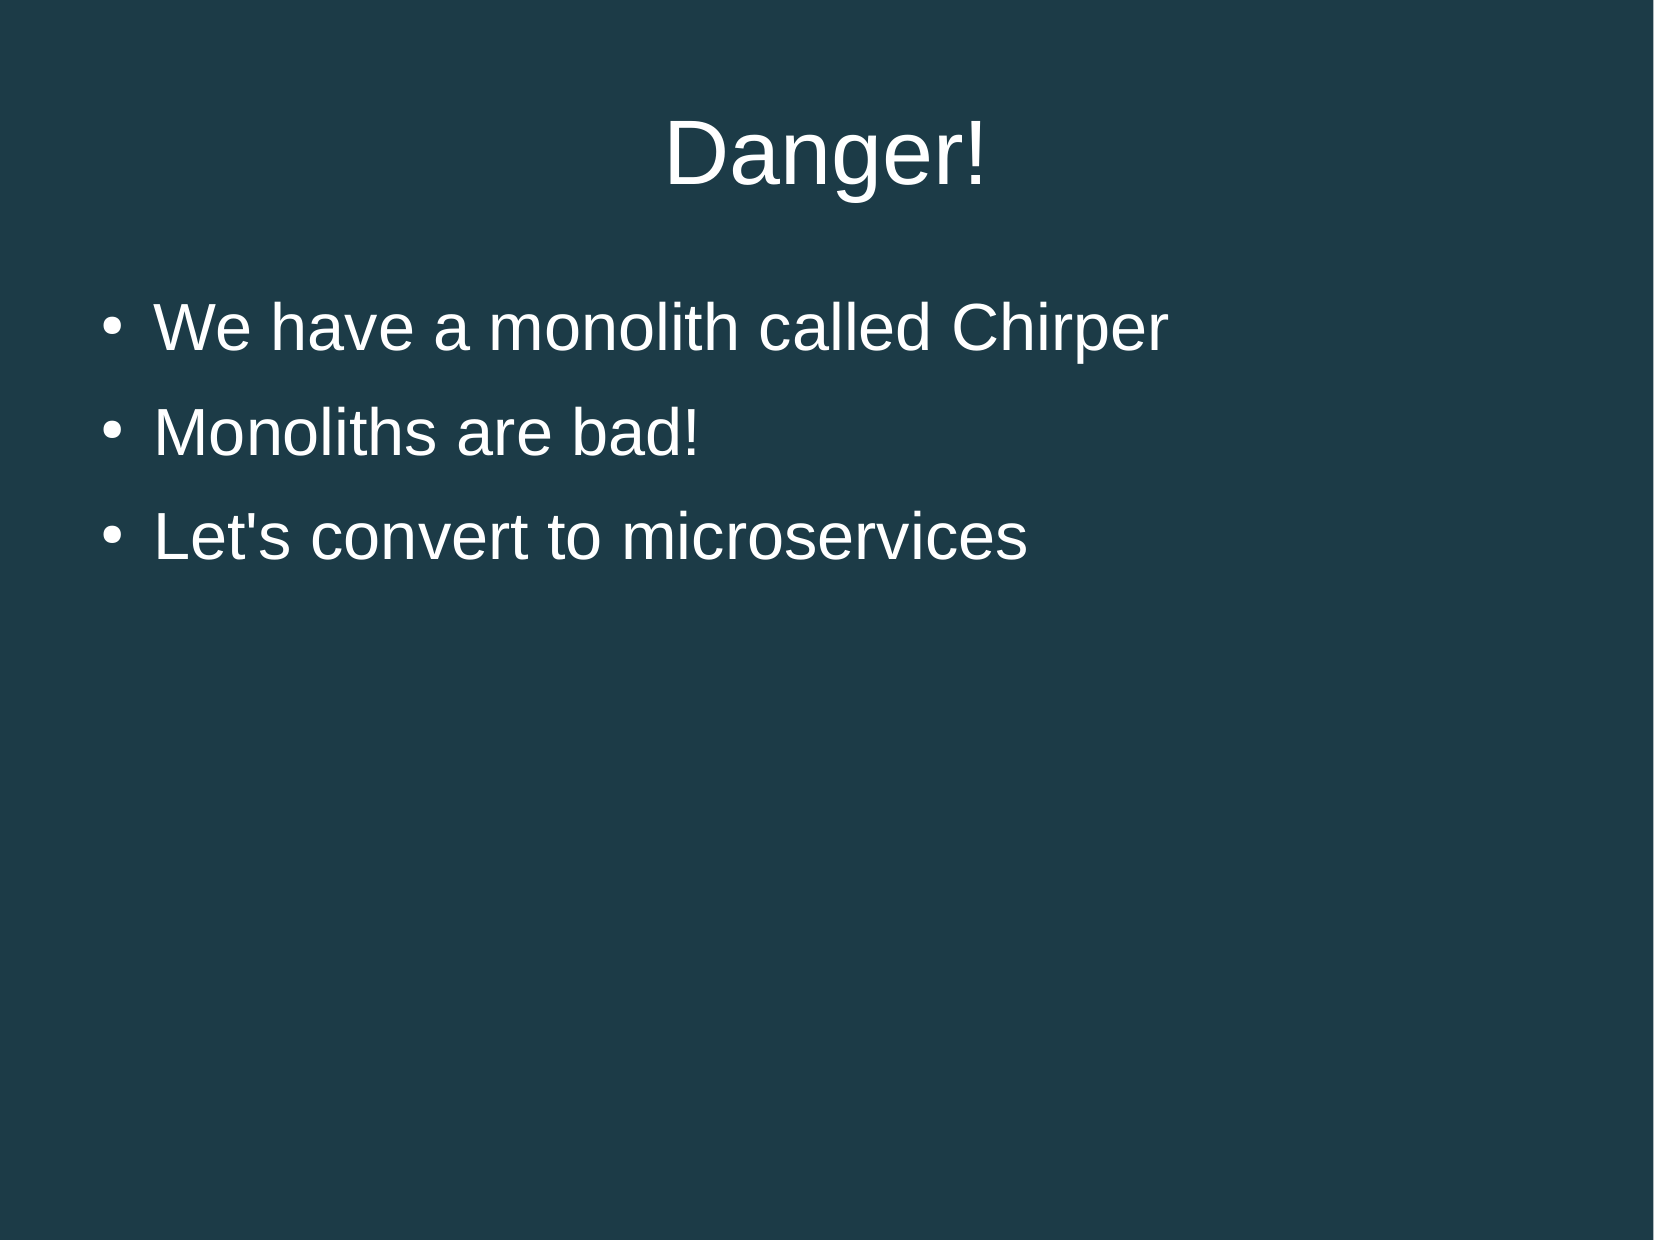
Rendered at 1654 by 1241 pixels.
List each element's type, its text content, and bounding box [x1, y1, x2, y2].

title Danger! [82, 49, 1571, 257]
list We have a monolith called Chirper Monoliths are bad! Let's convert to microservices [82, 290, 1571, 1010]
